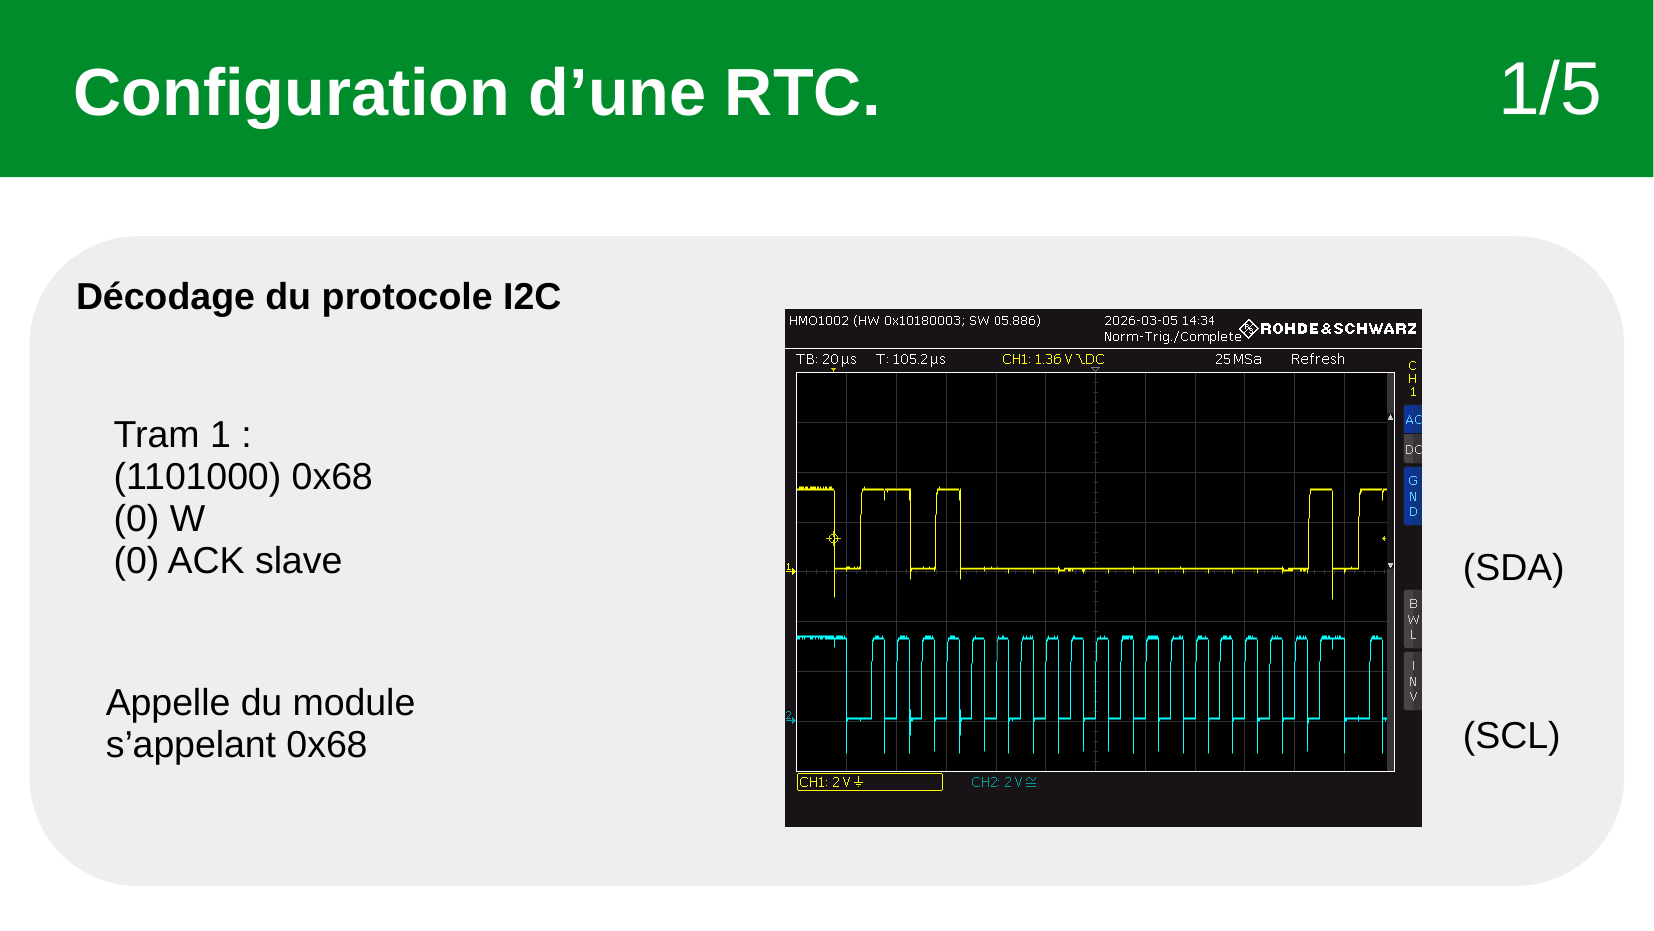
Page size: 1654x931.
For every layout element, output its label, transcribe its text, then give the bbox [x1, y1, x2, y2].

text_box Tram 1 : (1101000) 0x68 (0) W (0) ACK slave [98, 406, 598, 590]
text_box Appelle du module s’appelant 0x68 [91, 674, 450, 814]
picture [785, 309, 1422, 827]
text_box [1625, 0, 1654, 178]
text_box [0, 0, 1476, 178]
text_box (SDA) (SCL) [1448, 539, 1594, 764]
text_box 1/5 [1476, 0, 1625, 178]
text_box Décodage du protocole I2C [29, 236, 1625, 886]
text_box Configuration d’une RTC. [59, 47, 945, 138]
